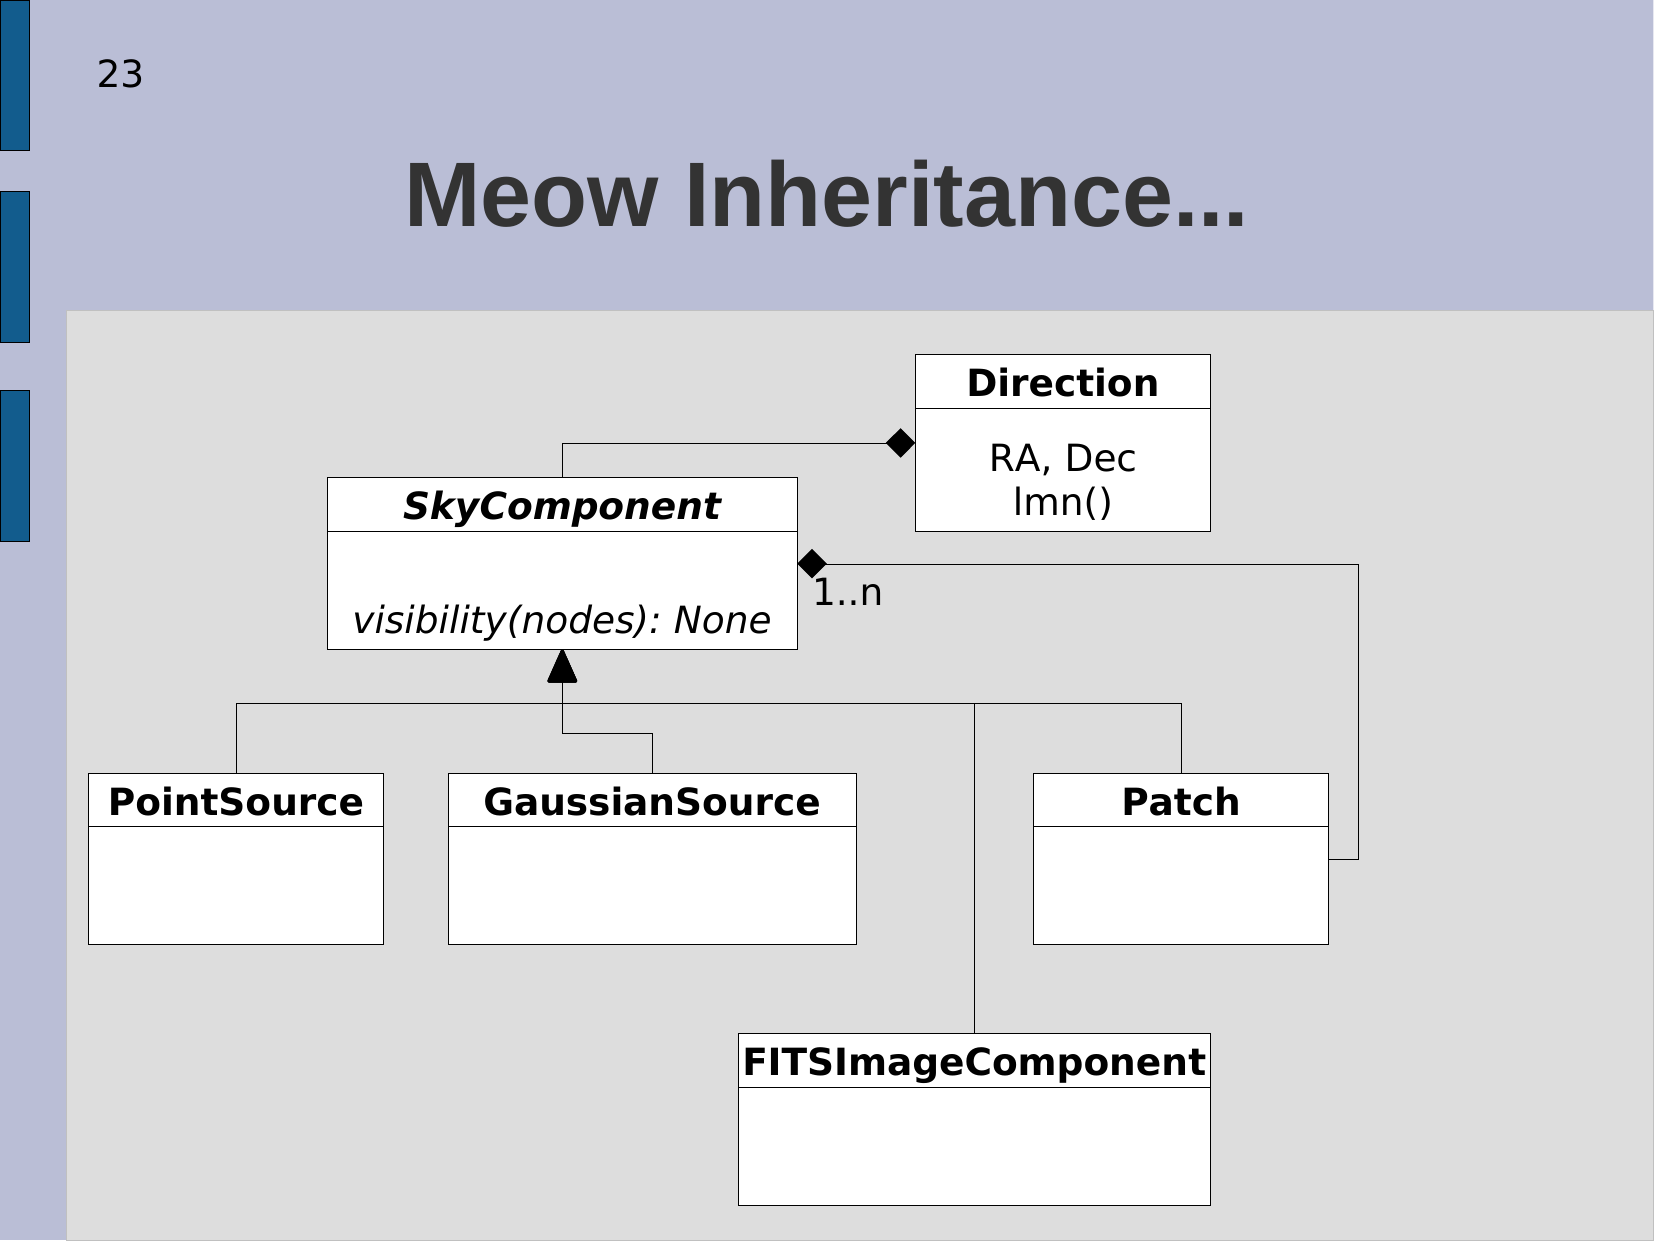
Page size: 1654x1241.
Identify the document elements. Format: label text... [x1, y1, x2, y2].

text_box <number> [84, 45, 319, 119]
text_box [1033, 827, 1329, 945]
text_box [738, 1088, 1211, 1206]
text_box GaussianSource [448, 773, 857, 827]
text_box FITSImageComponent [738, 1033, 1211, 1088]
text_box [448, 827, 857, 945]
text_box Patch [1033, 773, 1329, 827]
text_box RA, Dec lmn() [915, 409, 1211, 532]
text_box [88, 827, 384, 945]
title Meow Inheritance... [121, 91, 1534, 299]
text_box SkyComponent [327, 477, 798, 532]
text_box PointSource [88, 773, 384, 827]
text_box Direction [915, 354, 1211, 409]
text_box visibility(nodes): None [327, 532, 798, 650]
